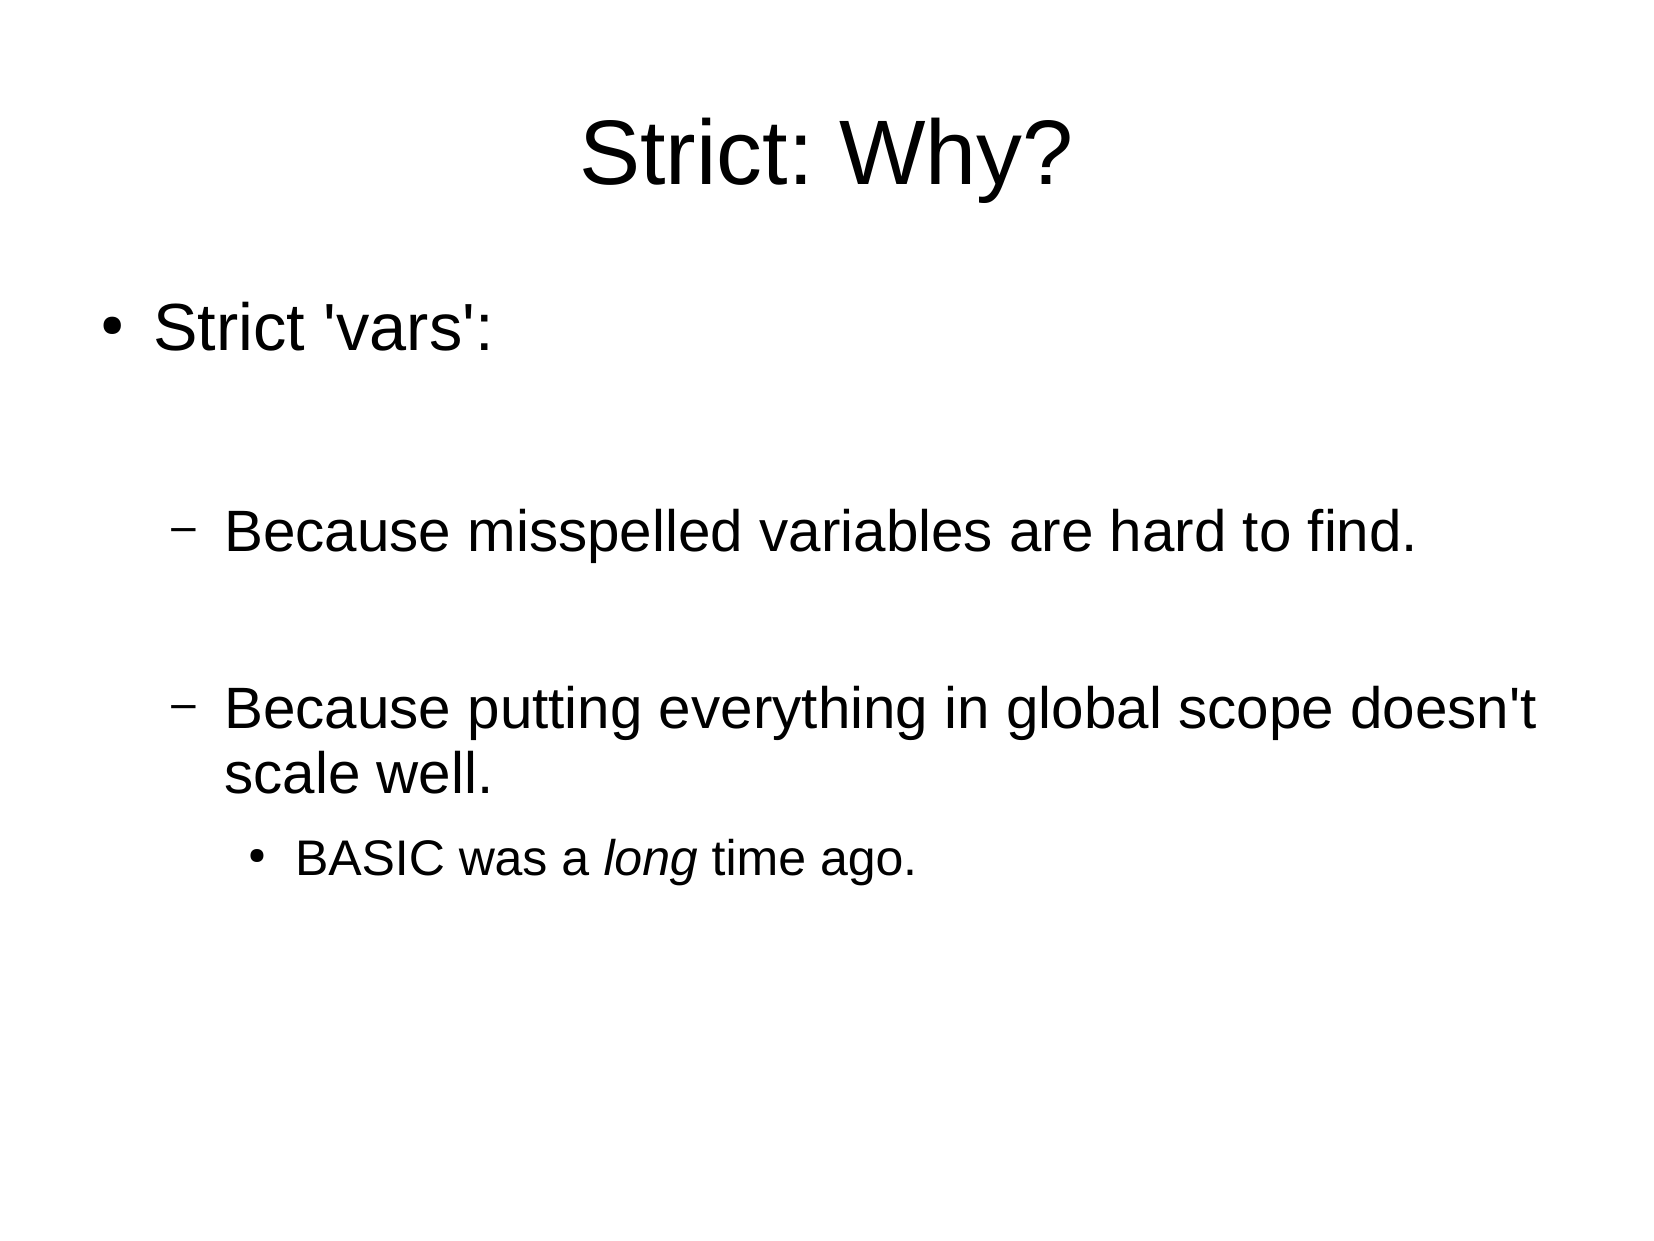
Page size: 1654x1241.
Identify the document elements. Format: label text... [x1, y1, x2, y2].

title Strict: Why? [82, 49, 1571, 257]
list Strict 'vars': Because misspelled variables are hard to find. Because putting everything in global scope doesn't scale well. BASIC was a long time ago. [82, 290, 1571, 1010]
